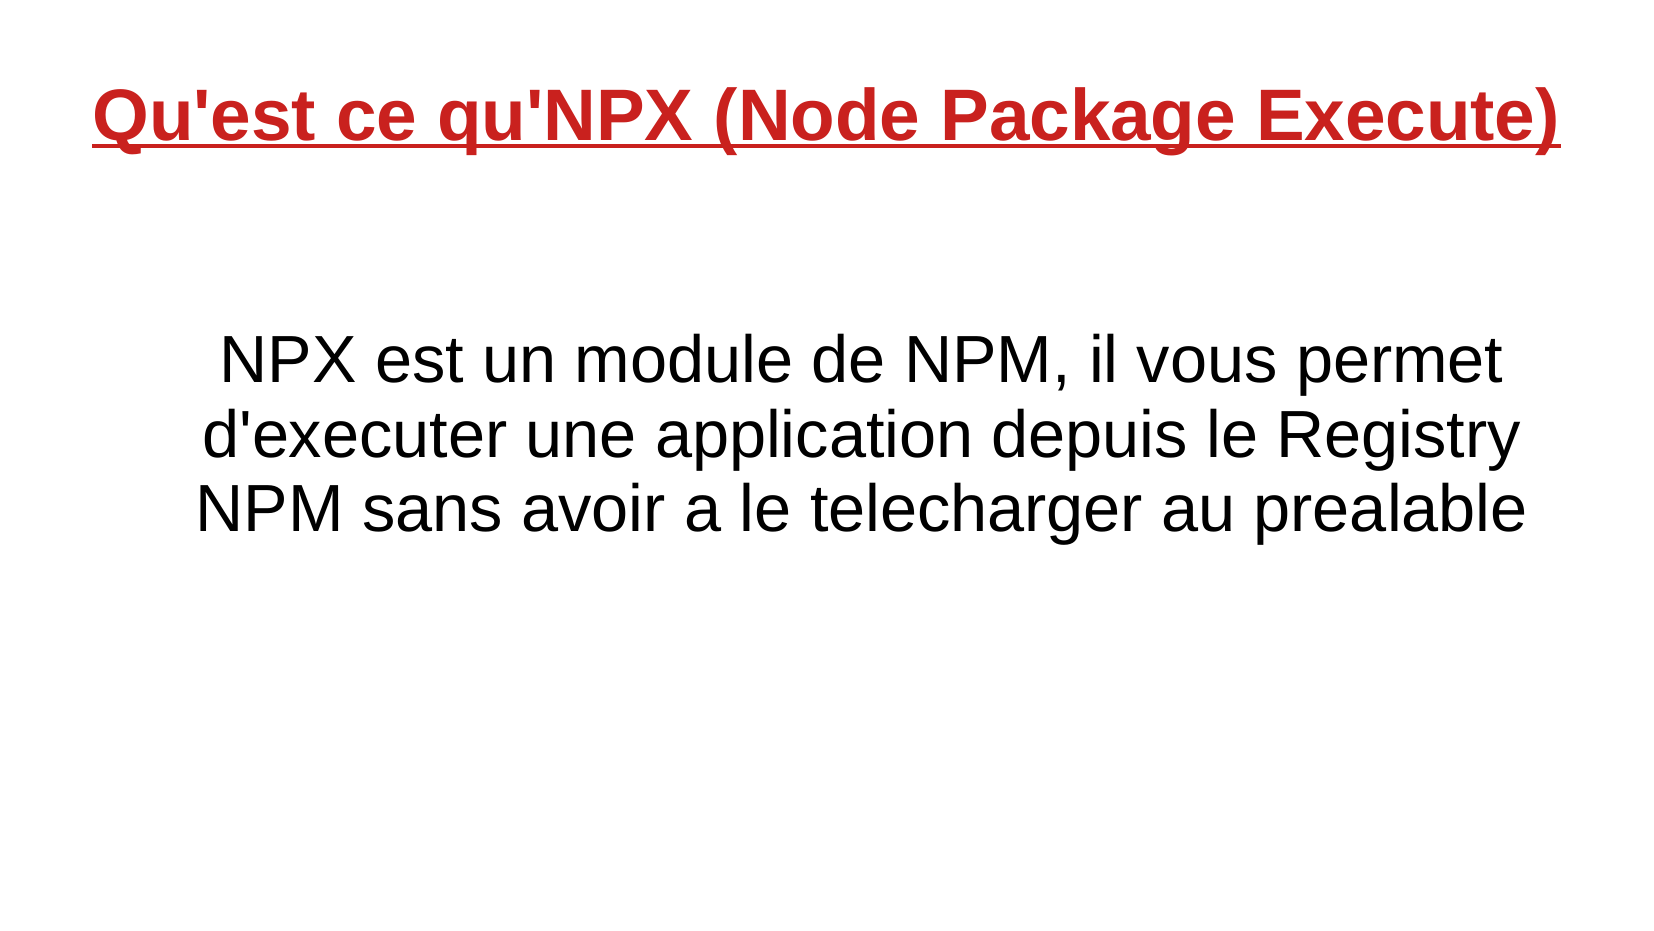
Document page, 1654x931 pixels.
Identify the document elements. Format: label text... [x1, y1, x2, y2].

title Qu'est ce qu'NPX (Node Package Execute) [82, 37, 1571, 193]
list NPX est un module de NPM, il vous permet d'executer une application depuis le Registry NPM sans avoir a le telecharger au prealable [82, 217, 1571, 758]
